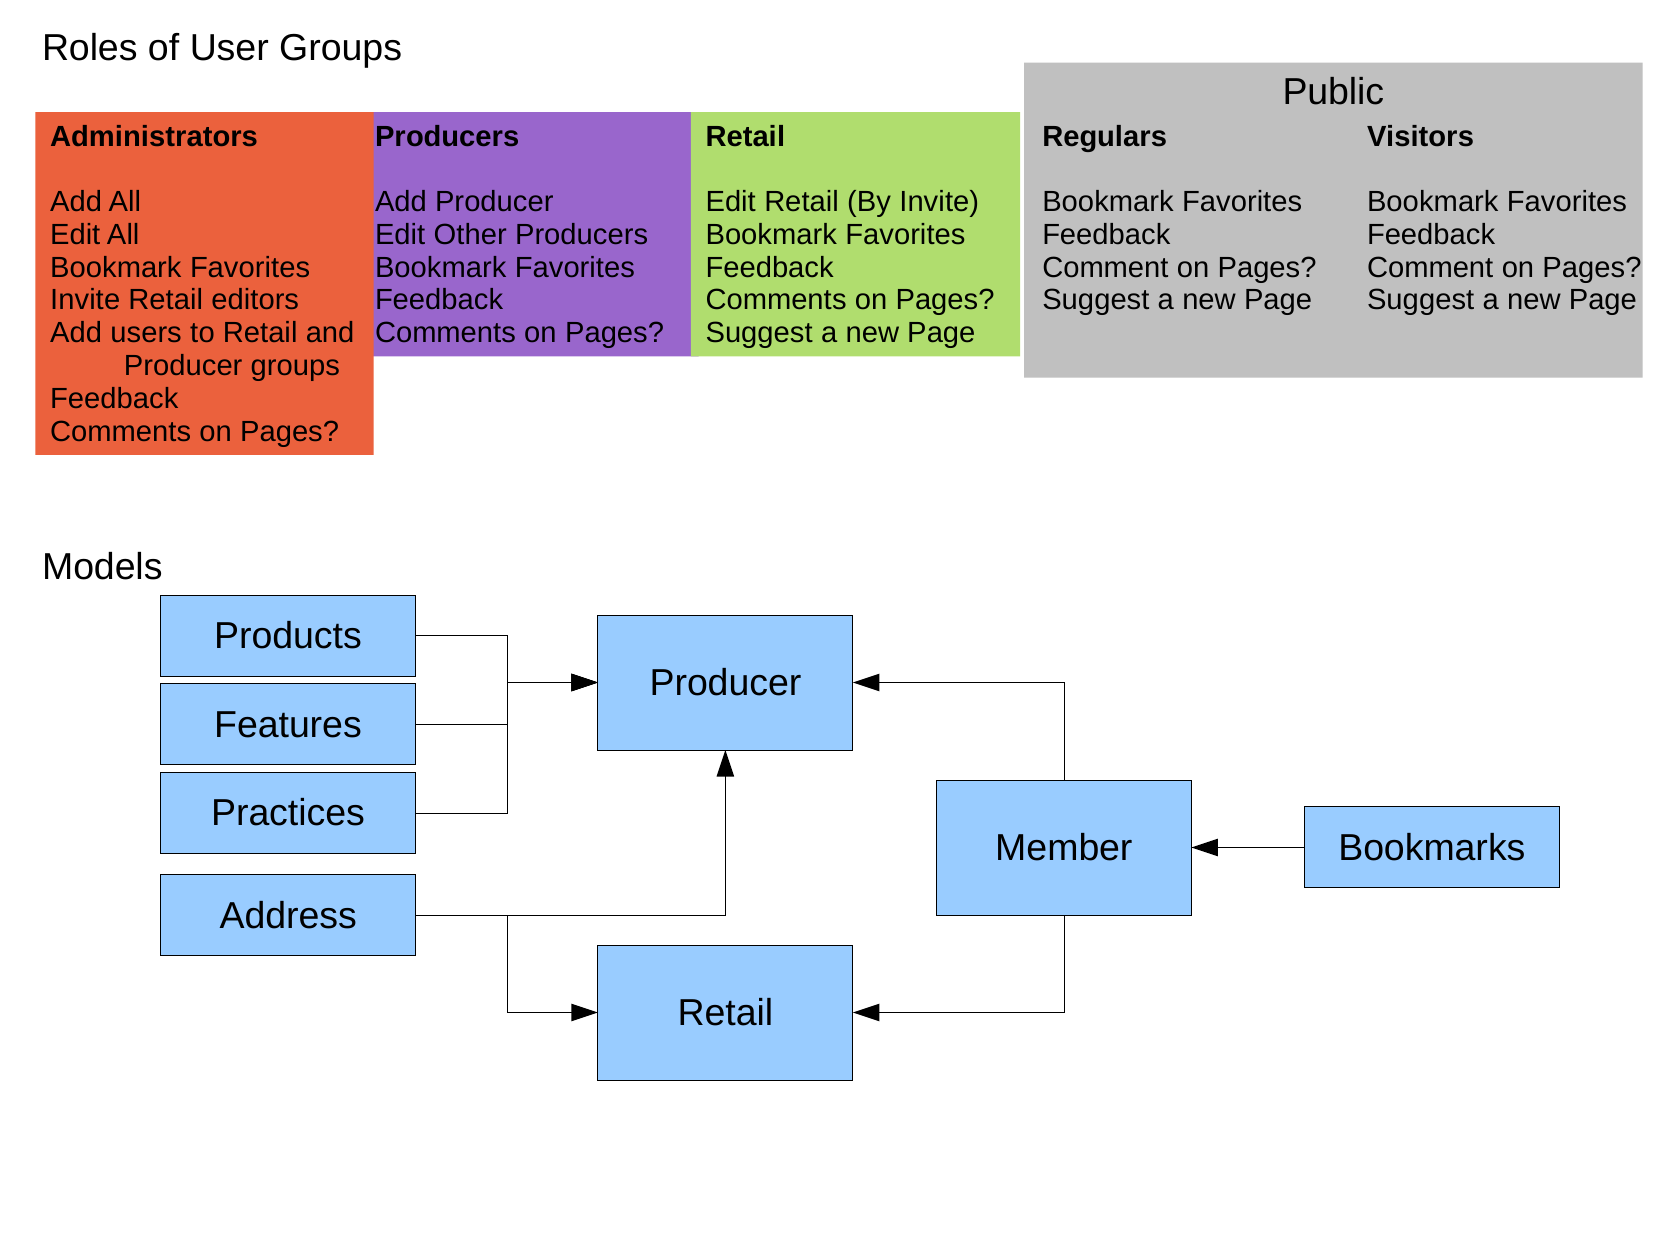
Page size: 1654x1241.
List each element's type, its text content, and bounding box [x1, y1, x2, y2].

text_box Visitors Bookmark Favorites Feedback Comment on Pages? Suggest a new Page [1352, 112, 1654, 383]
text_box Member [936, 780, 1192, 916]
text_box Roles of User Groups [27, 18, 417, 76]
text_box Address [160, 874, 416, 956]
text_box Regulars Bookmark Favorites Feedback Comment on Pages? Suggest a new Page [1027, 112, 1338, 324]
text_box Administrators Add All Edit All Bookmark Favorites Invite Retail editors Add users to Retail and Producer groups Feedback Comments on Pages? [35, 112, 374, 455]
text_box Practices [160, 772, 416, 854]
text_box Retail Edit Retail (By Invite) Bookmark Favorites Feedback Comments on Pages? Suggest a new Page [690, 112, 1021, 357]
text_box Public [1024, 62, 1643, 378]
text_box Models [27, 538, 178, 596]
text_box Bookmarks [1304, 806, 1560, 888]
text_box Retail [597, 945, 853, 1081]
text_box Producer [597, 615, 853, 751]
text_box Features [160, 683, 416, 765]
text_box Products [160, 595, 416, 677]
text_box Producers Add Producer Edit Other Producers Bookmark Favorites Feedback Comments on Pages? [374, 112, 690, 357]
